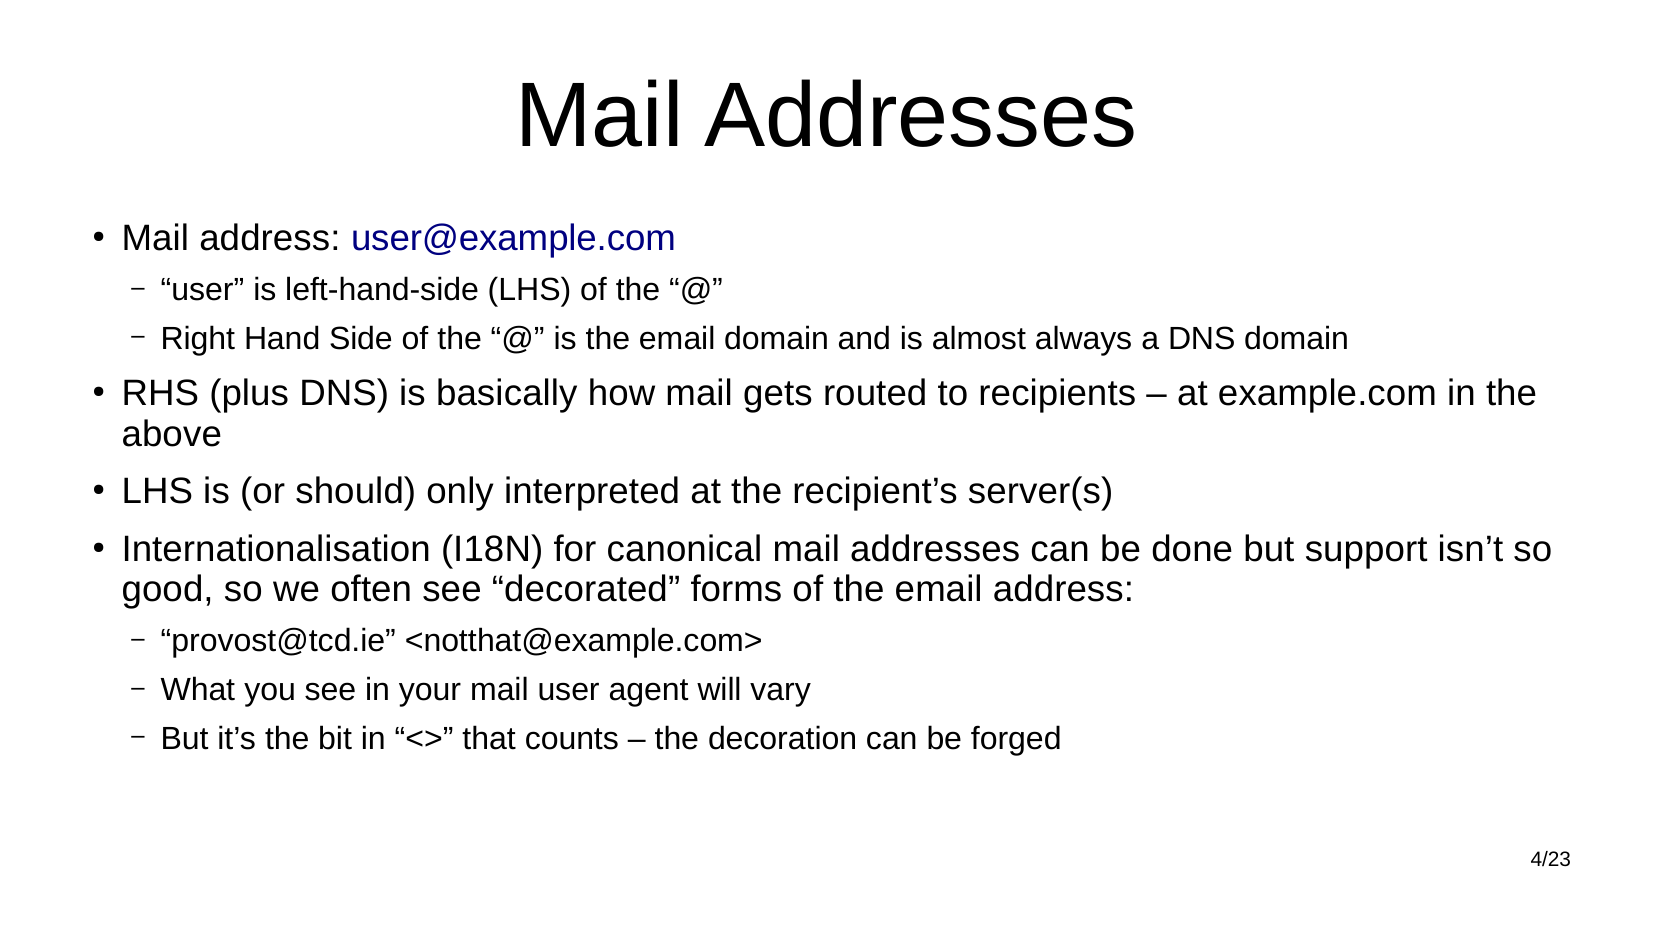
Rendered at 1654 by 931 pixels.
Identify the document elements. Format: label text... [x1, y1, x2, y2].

title Mail Addresses [82, 37, 1571, 193]
list Mail address: user@example.com “user” is left-hand-side (LHS) of the “@” Right Hand Side of the “@” is the email domain and is almost always a DNS domain RHS (plus DNS) is basically how mail gets routed to recipients – at example.com in the above LHS is (or should) only interpreted at the recipient’s server(s) Internationalisation (I18N) for canonical mail addresses can be done but support isn’t so good, so we often see “decorated” forms of the email address: “provost@tcd.ie” <notthat@example.com> What you see in your mail user agent will vary But it’s the bit in “<>” that counts – the decoration can be forged [82, 217, 1571, 758]
